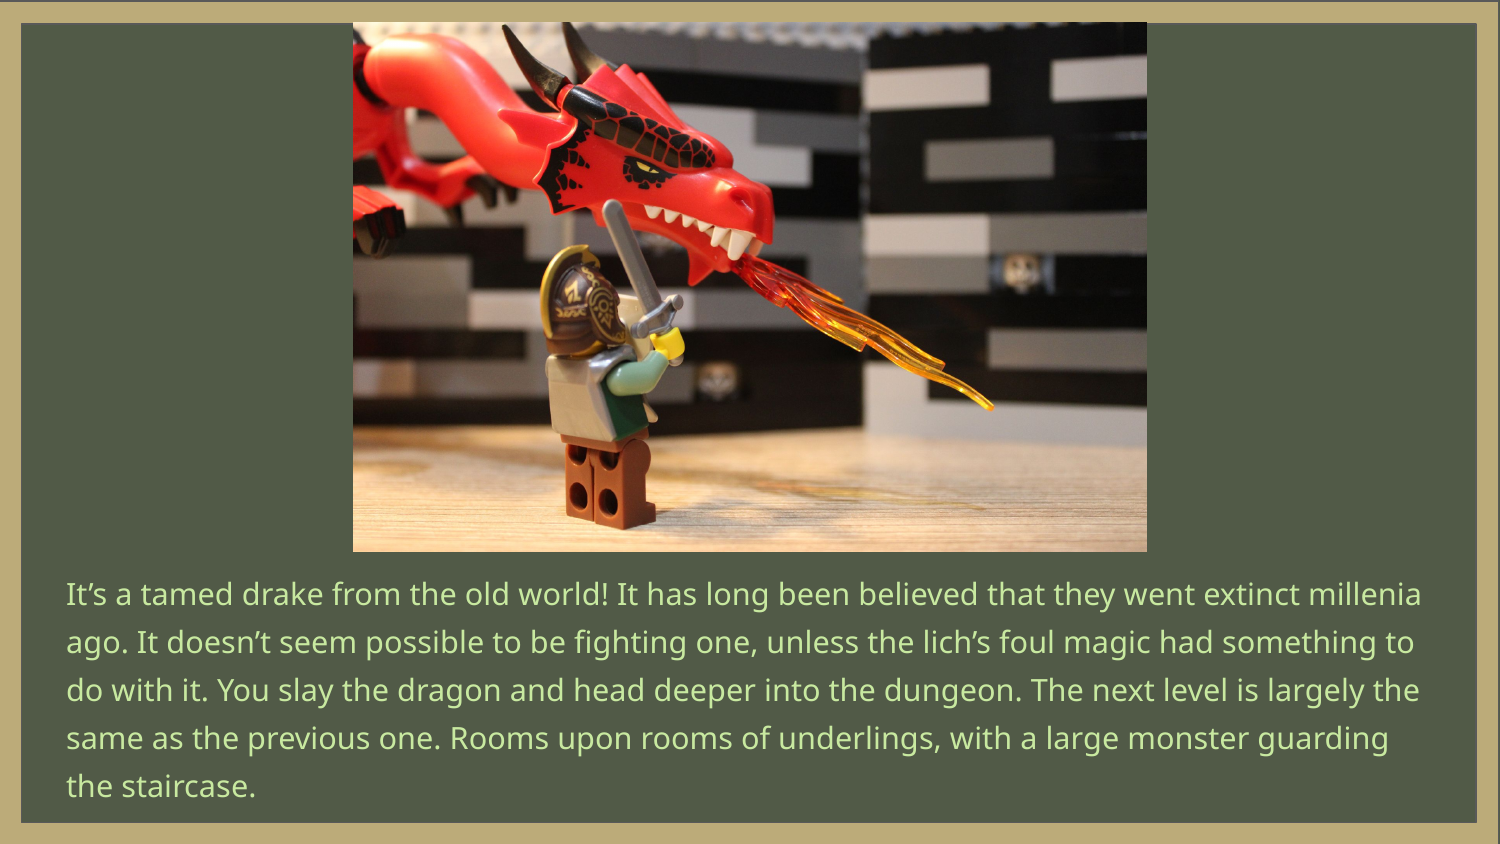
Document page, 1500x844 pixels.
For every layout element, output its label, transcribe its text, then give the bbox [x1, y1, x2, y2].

list It’s a tamed drake from the old world! It has long been believed that they went extinct millenia ago. It doesn’t seem possible to be fighting one, unless the lich’s foul magic had something to do with it. You slay the dragon and head deeper into the dungeon. The next level is largely the same as the previous one. Rooms upon rooms of underlings, with a large monster guarding the staircase. [51, 551, 1449, 823]
picture [353, 22, 1147, 552]
